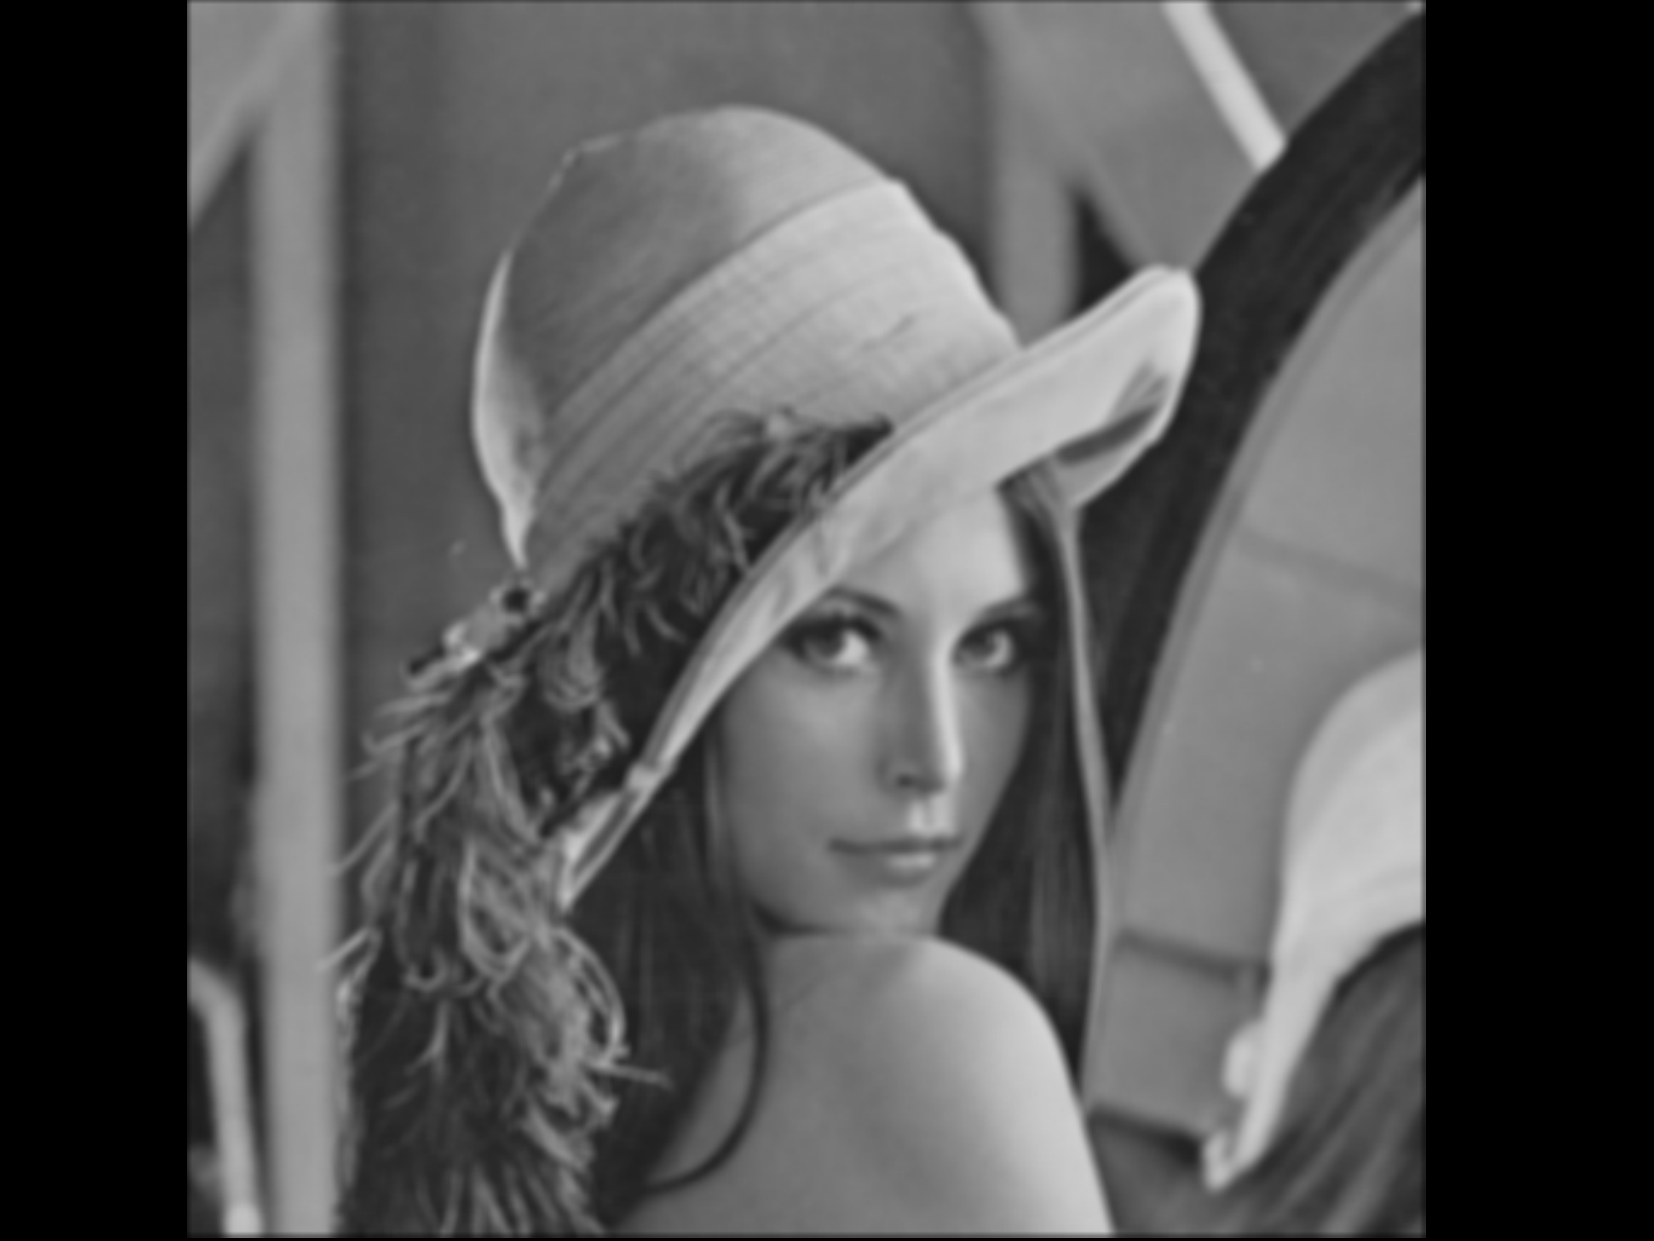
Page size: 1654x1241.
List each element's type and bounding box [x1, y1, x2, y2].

text_box [0, 0, 1654, 1241]
picture [187, 0, 1426, 1238]
